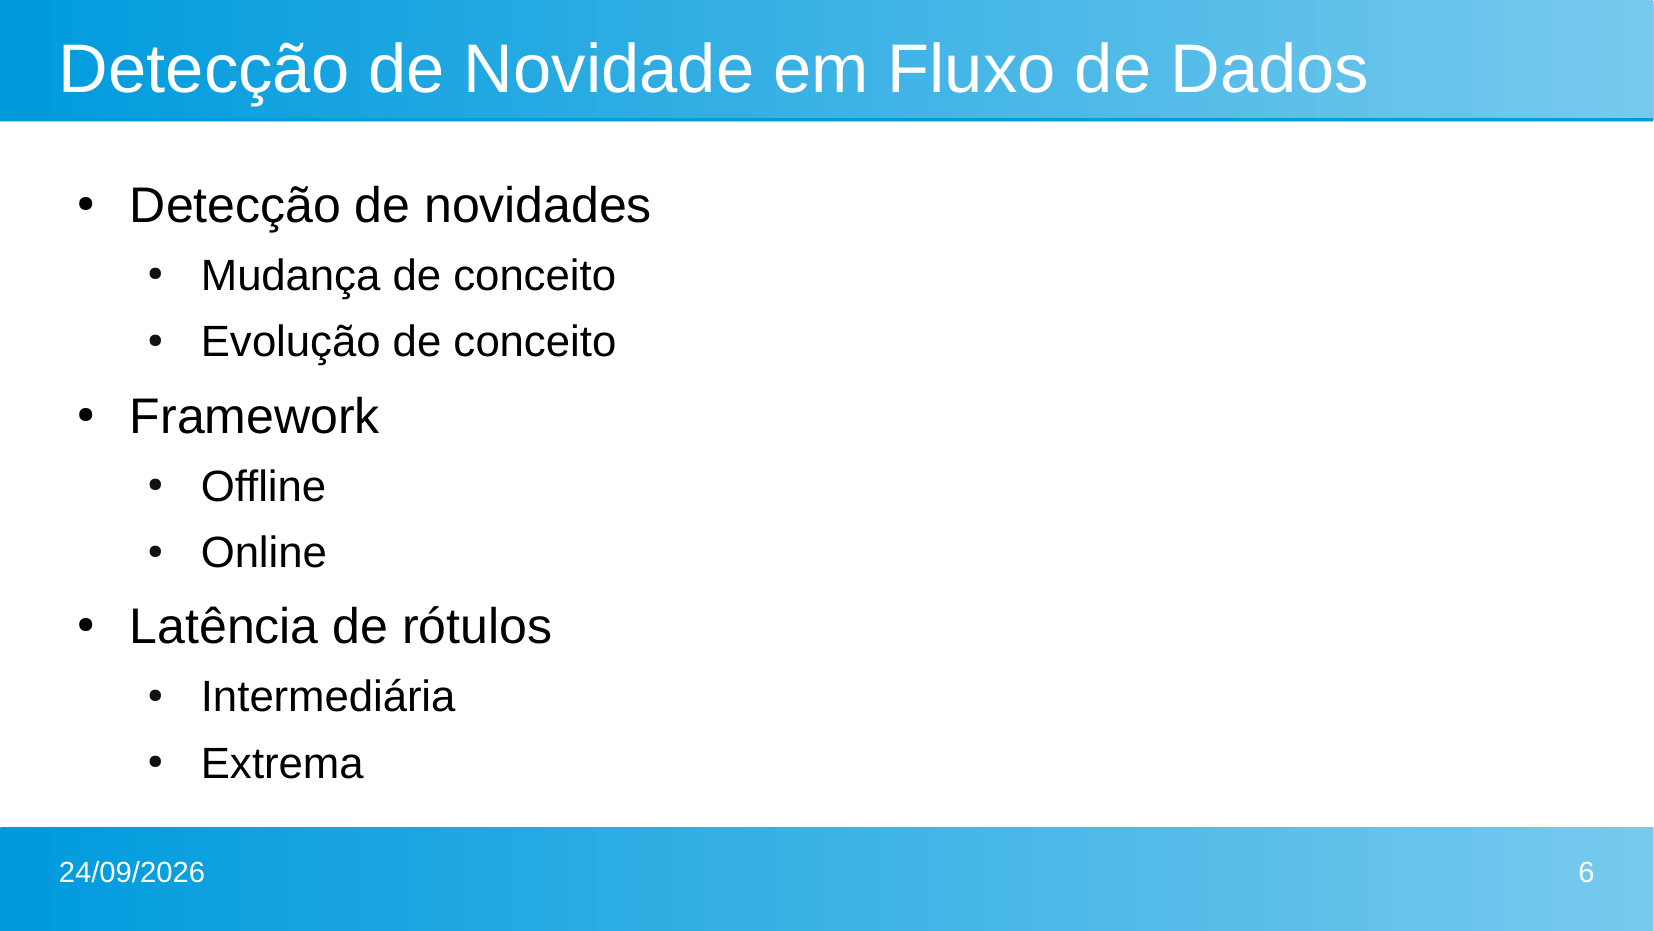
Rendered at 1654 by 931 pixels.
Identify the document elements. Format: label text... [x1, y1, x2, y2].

list Detecção de novidades Mudança de conceito Evolução de conceito Framework Offline Online Latência de rótulos Intermediária Extrema [59, 177, 1595, 798]
title Detecção de Novidade em Fluxo de Dados [59, 29, 1595, 108]
